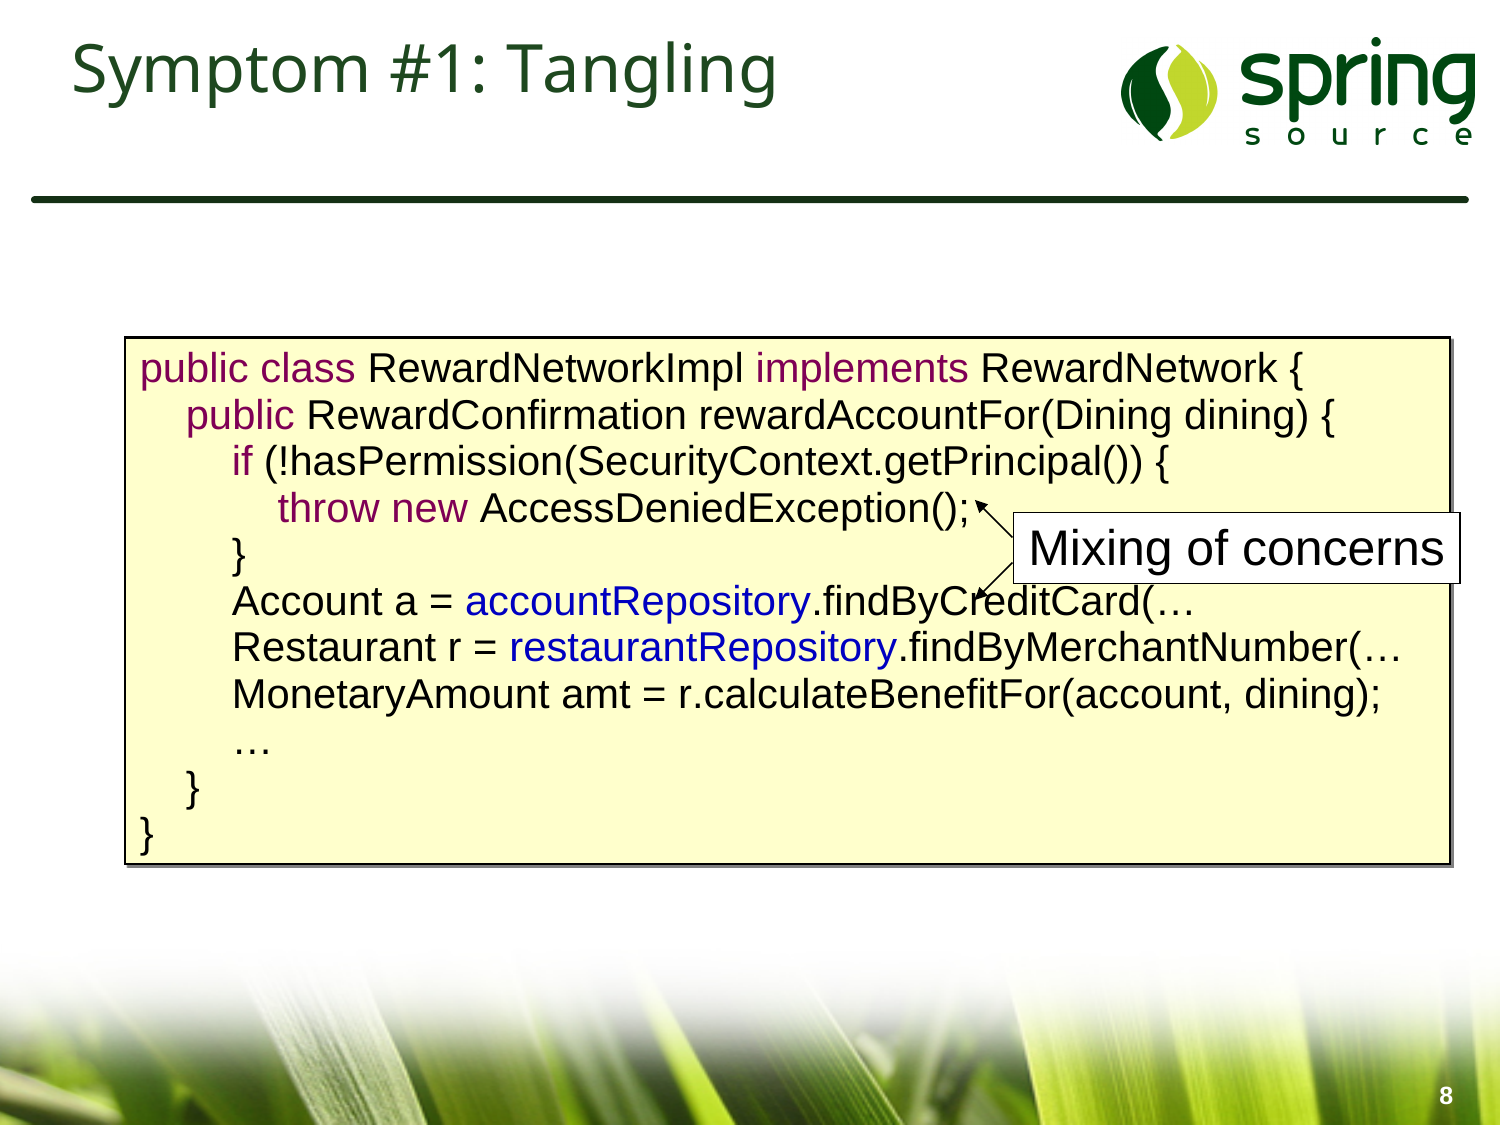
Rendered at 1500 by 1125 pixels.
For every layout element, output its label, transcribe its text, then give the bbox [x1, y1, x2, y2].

text_box Mixing of concerns [1013, 512, 1460, 584]
title Symptom #1: Tangling [56, 13, 1089, 176]
picture [1121, 37, 1475, 145]
picture [0, 944, 1500, 1125]
text_box public class RewardNetworkImpl implements RewardNetwork { public RewardConfirmation rewardAccountFor(Dining dining) { if (!hasPermission(SecurityContext.getPrincipal()) { throw new AccessDeniedException(); } Account a = accountRepository.findByCreditCard(… Restaurant r = restaurantRepository.findByMerchantNumber(… MonetaryAmount amt = r.calculateBenefitFor(account, dining); … } } [125, 337, 1451, 865]
